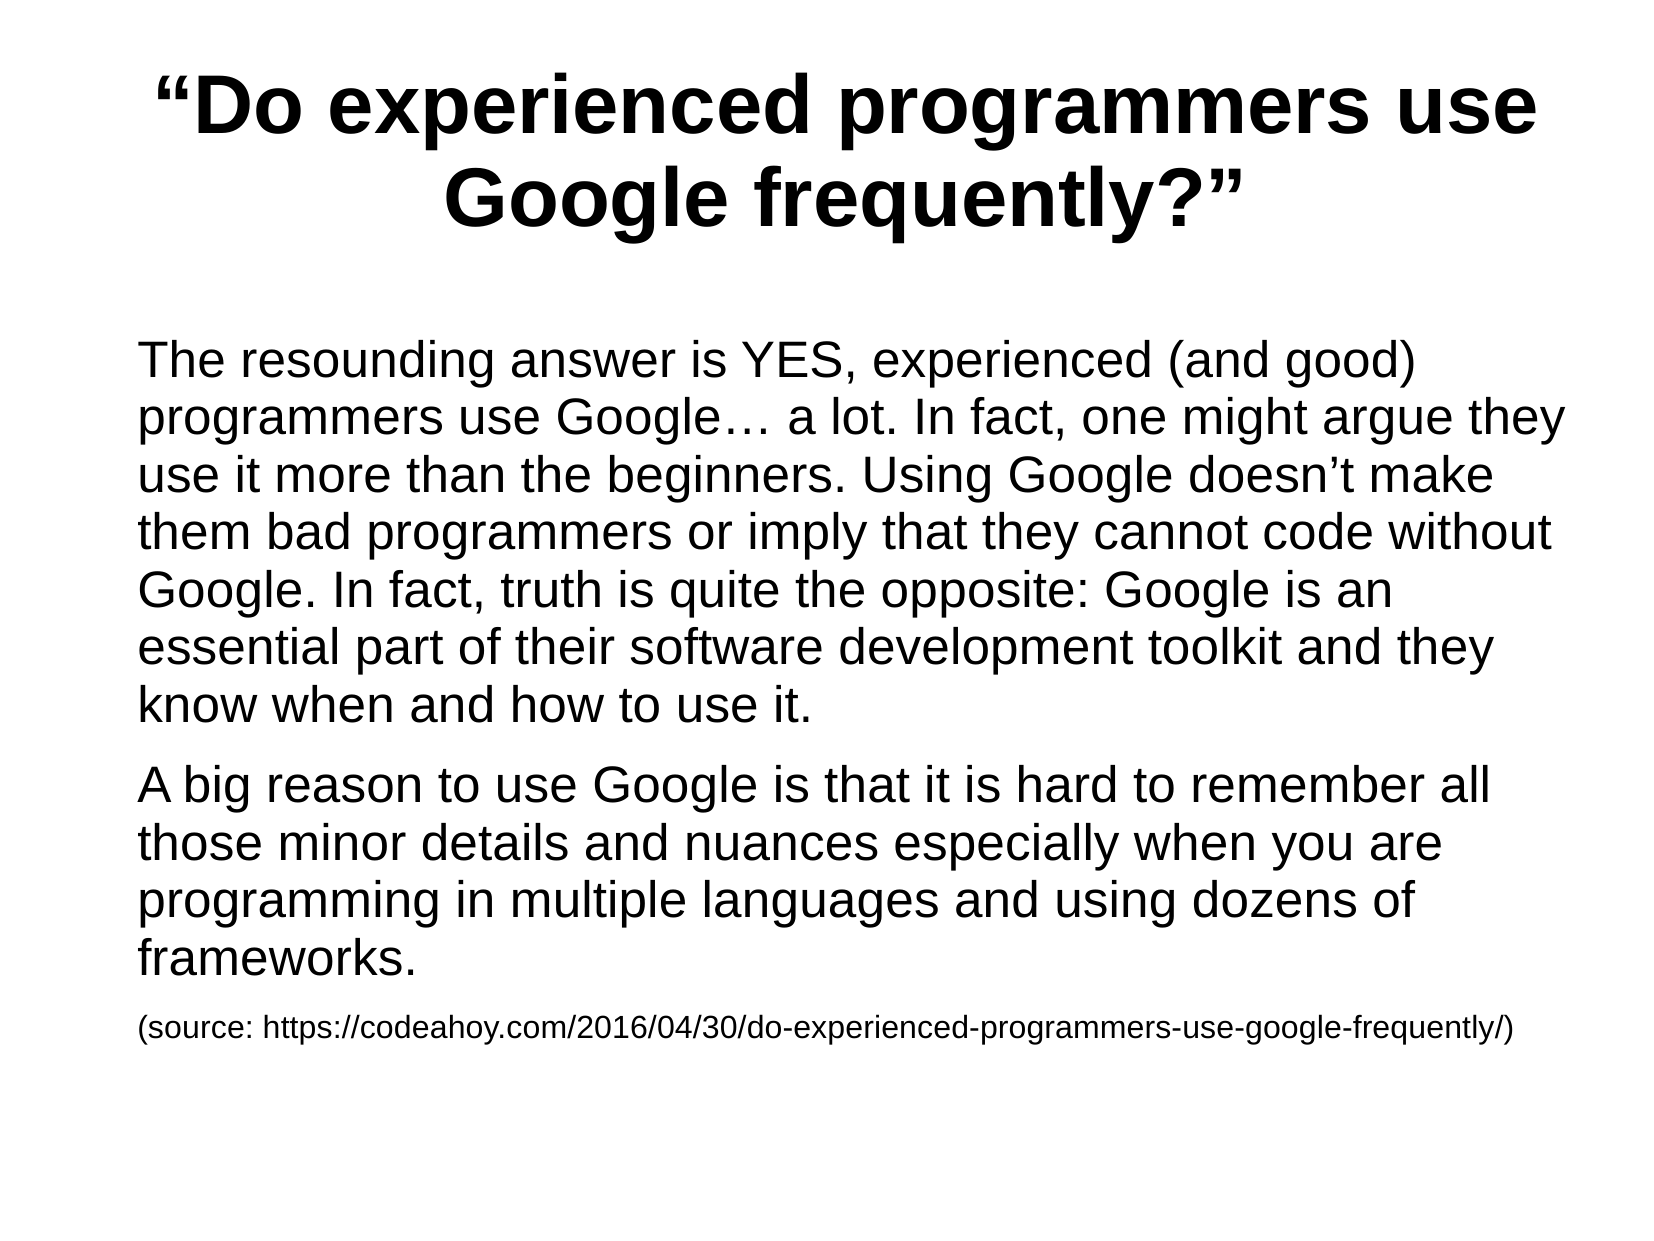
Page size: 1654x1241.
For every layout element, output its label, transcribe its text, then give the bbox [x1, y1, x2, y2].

title “Do experienced programmers use Google frequently?” [101, 47, 1591, 256]
list The resounding answer is YES, experienced (and good) programmers use Google… a lot. In fact, one might argue they use it more than the beginners. Using Google doesn’t make them bad programmers or imply that they cannot code without Google. In fact, truth is quite the opposite: Google is an essential part of their software development toolkit and they know when and how to use it. A big reason to use Google is that it is hard to remember all those minor details and nuances especially when you are programming in multiple languages and using dozens of frameworks. (source: https://codeahoy.com/2016/04/30/do-experienced-programmers-use-google-frequently/) [82, 330, 1571, 1051]
